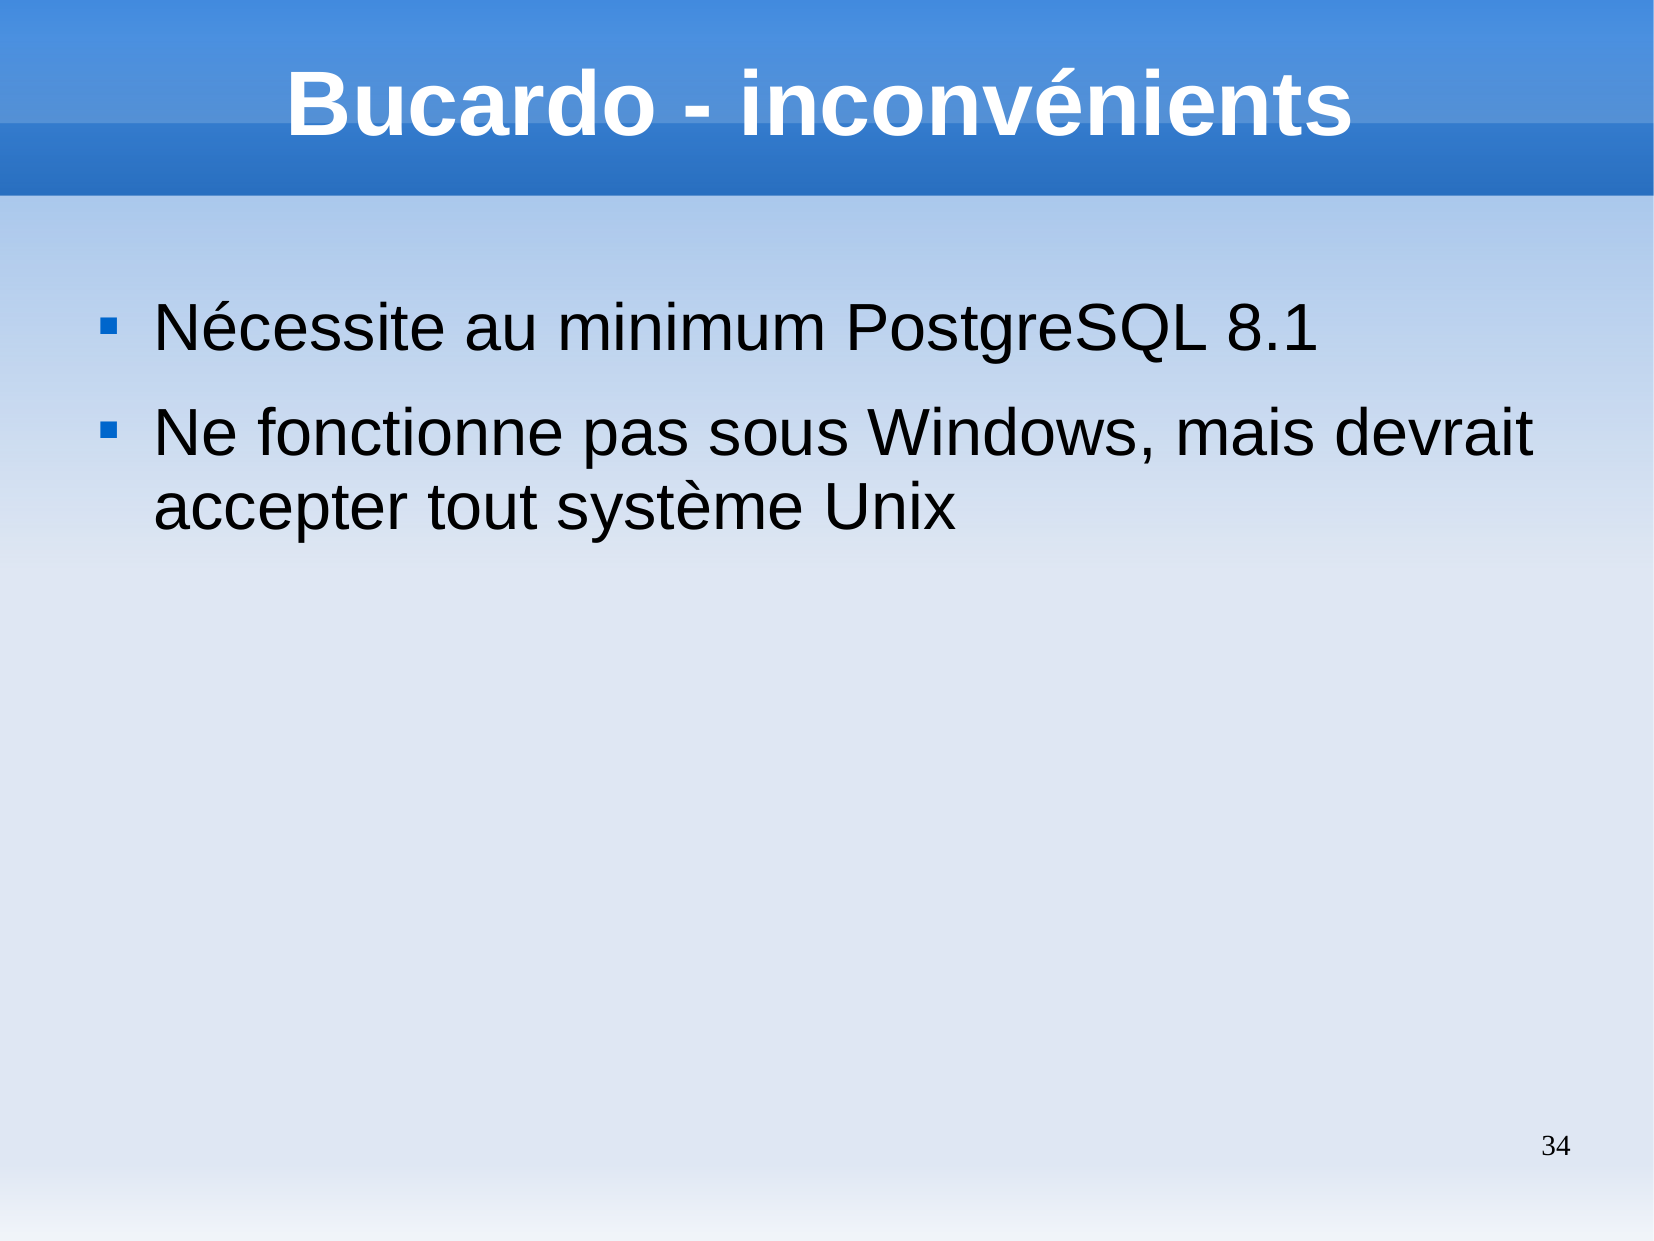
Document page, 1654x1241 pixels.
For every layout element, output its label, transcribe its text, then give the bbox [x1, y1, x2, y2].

title Bucardo - inconvénients [76, 7, 1565, 200]
list Nécessite au minimum PostgreSQL 8.1 Ne fonctionne pas sous Windows, mais devrait accepter tout système Unix [82, 290, 1571, 1094]
picture [0, 0, 1654, 1241]
